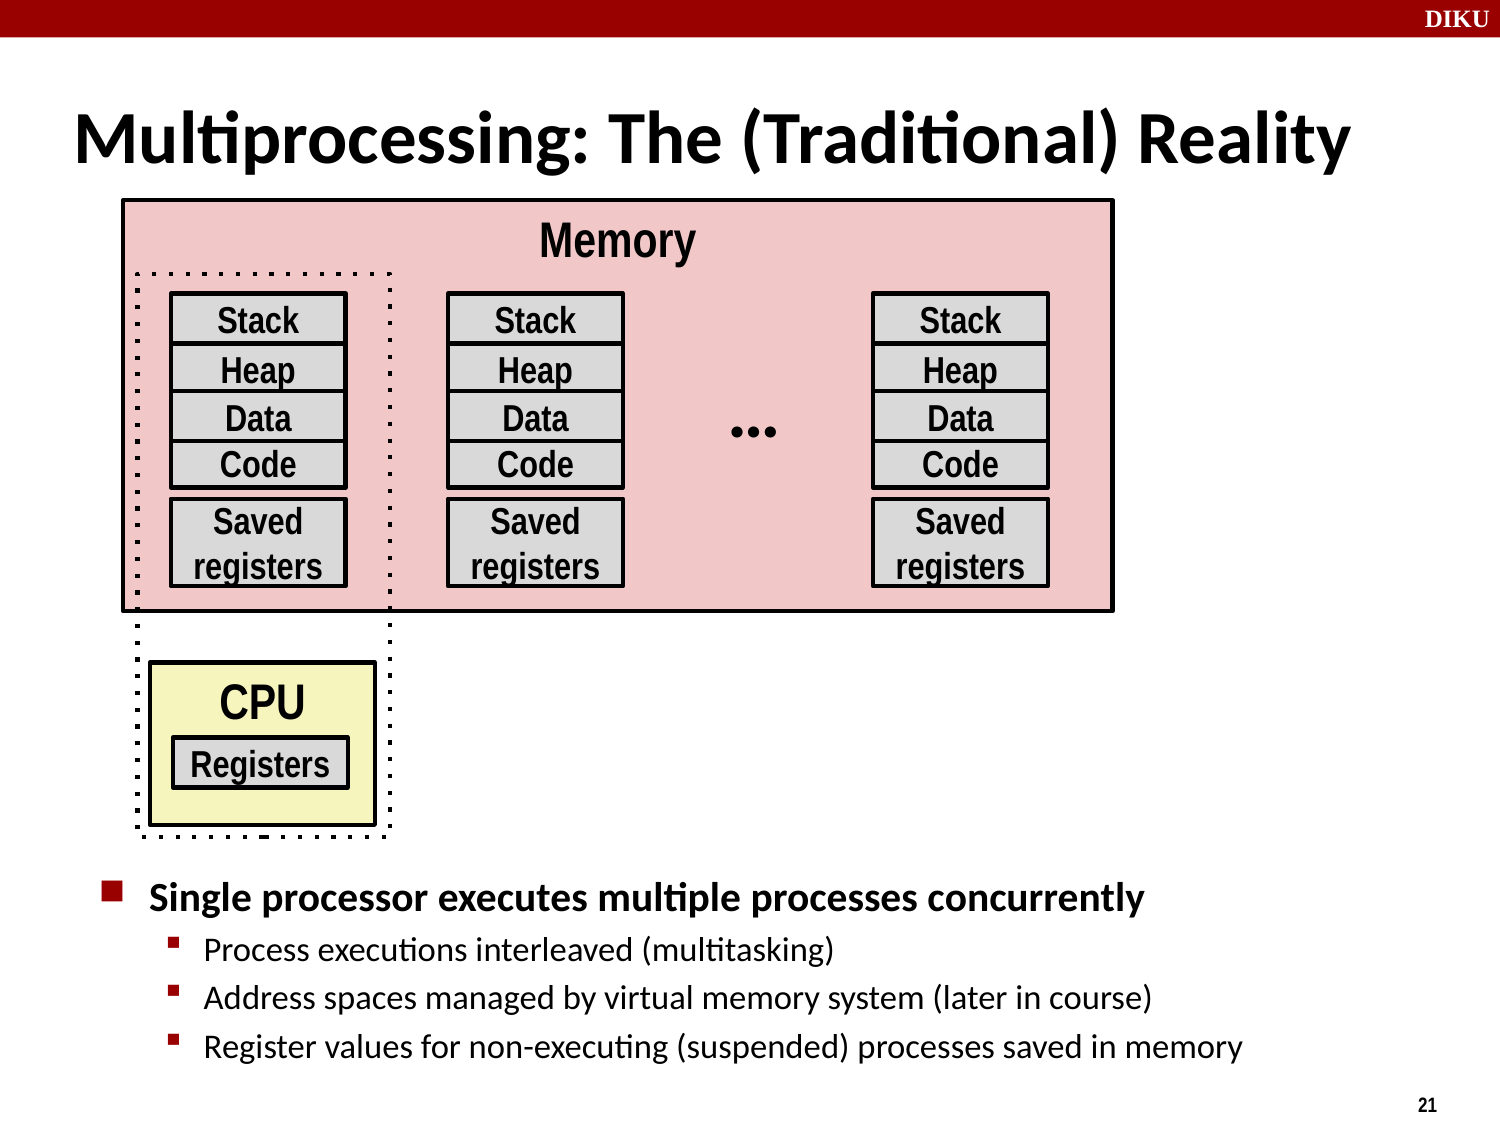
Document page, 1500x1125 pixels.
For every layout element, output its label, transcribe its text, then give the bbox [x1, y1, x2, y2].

text_box Memory [123, 199, 1113, 612]
text_box Registers [172, 737, 348, 788]
text_box Heap [872, 343, 1048, 390]
text_box Code [170, 441, 346, 488]
text_box Stack [872, 293, 1048, 343]
text_box Data [872, 390, 1048, 441]
text_box Code [872, 441, 1048, 488]
title Multiprocessing: The (Traditional) Reality [58, 71, 1450, 197]
text_box Heap [170, 343, 346, 390]
text_box Saved registers [872, 498, 1048, 587]
text_box Heap [447, 343, 623, 390]
text_box Stack [170, 293, 346, 343]
text_box Heap [282, 366, 289, 380]
text_box Code [447, 441, 623, 488]
text_box Stack [447, 293, 623, 343]
text_box … [713, 355, 796, 460]
text_box Data [170, 390, 346, 441]
list Single processor executes multiple processes concurrently Process executions interleaved (multitasking) Address spaces managed by virtual memory system (later in course) Register values for non-executing (suspended) processes saved in memory [87, 862, 1488, 1075]
text_box Saved registers [447, 498, 623, 587]
text_box Heap [985, 366, 992, 380]
text_box Heap [560, 366, 567, 380]
text_box CPU [149, 662, 375, 825]
text_box Data [447, 390, 623, 441]
text_box Saved registers [170, 498, 346, 587]
